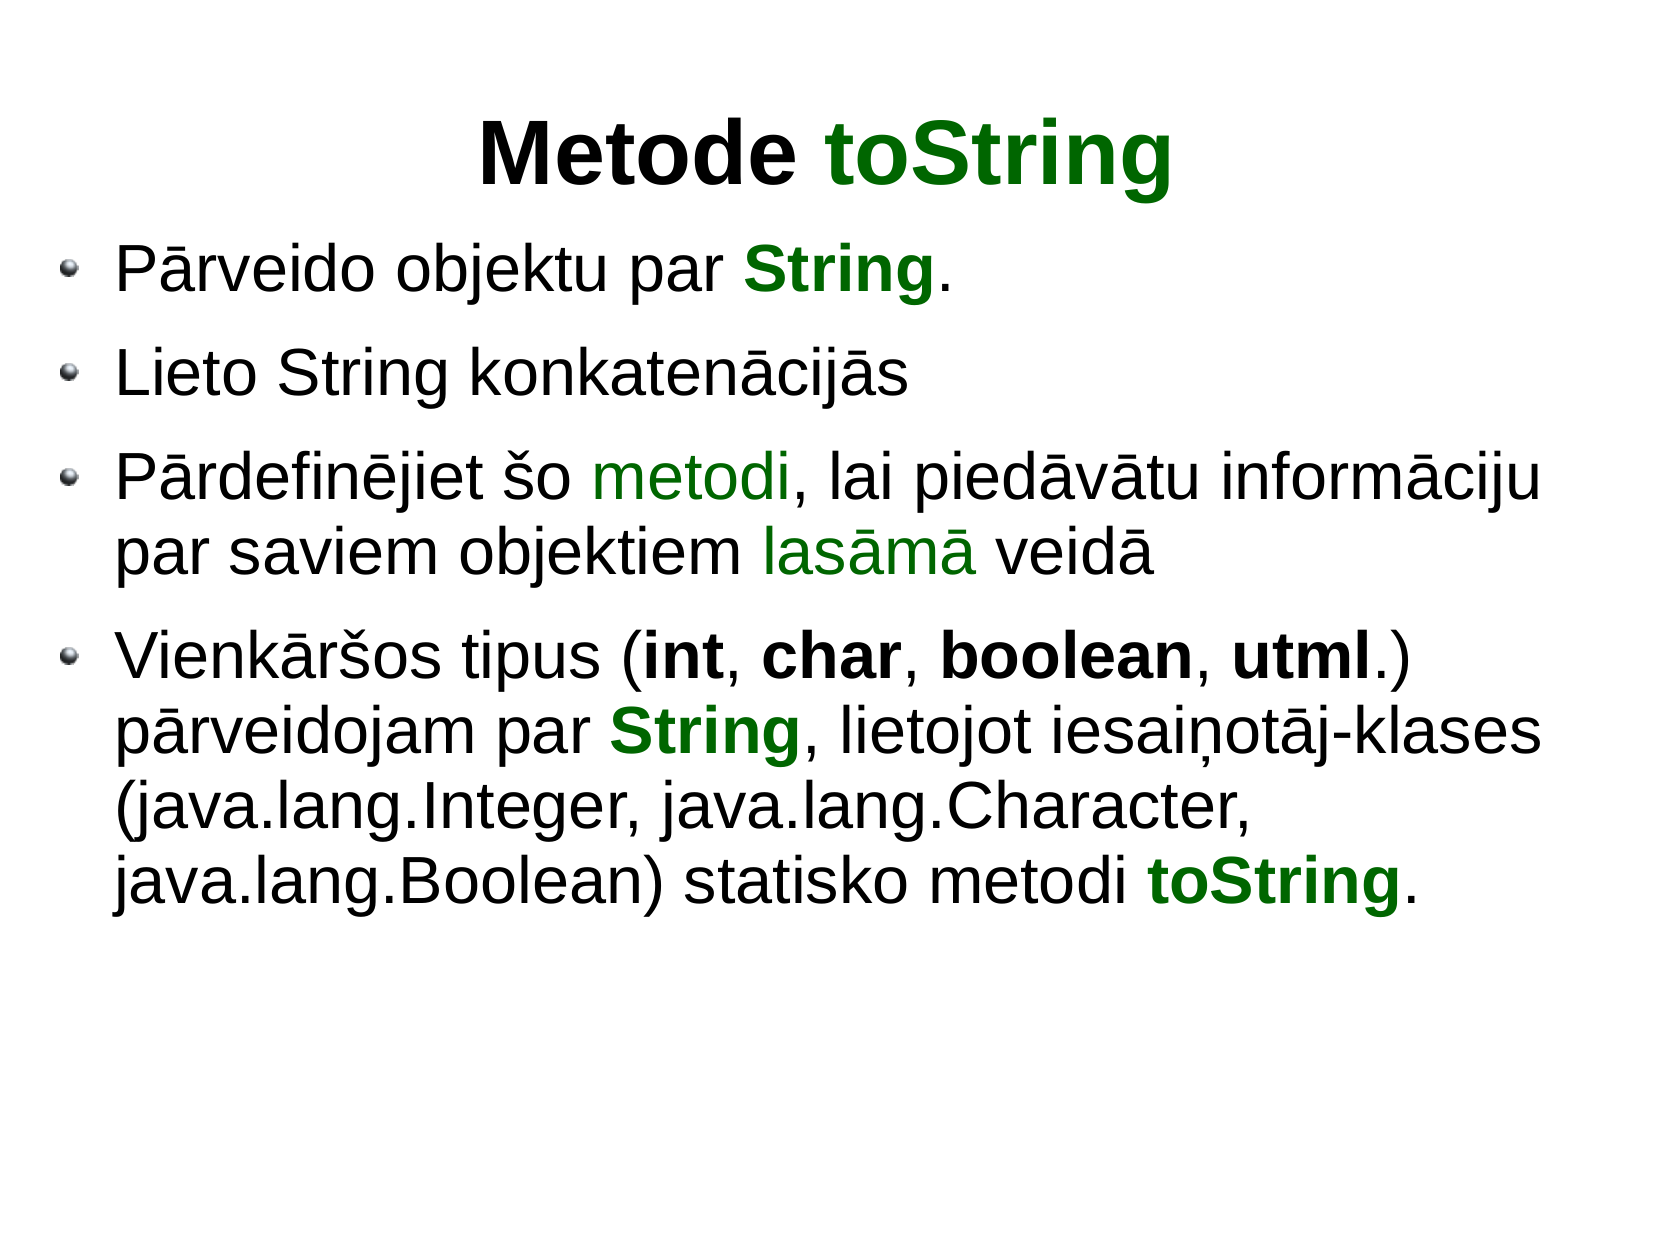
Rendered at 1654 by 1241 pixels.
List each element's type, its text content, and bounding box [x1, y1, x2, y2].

list Pārveido objektu par String. Lieto String konkatenācijās Pārdefinējiet šo metodi, lai piedāvātu informāciju par saviem objektiem lasāmā veidā Vienkāršos tipus (int, char, boolean, utml.) pārveidojam par String, lietojot iesaiņotāj-klases (java.lang.Integer, java.lang.Character, java.lang.Boolean) statisko metodi toString. [43, 230, 1638, 1010]
title Metode toString [82, 49, 1571, 230]
